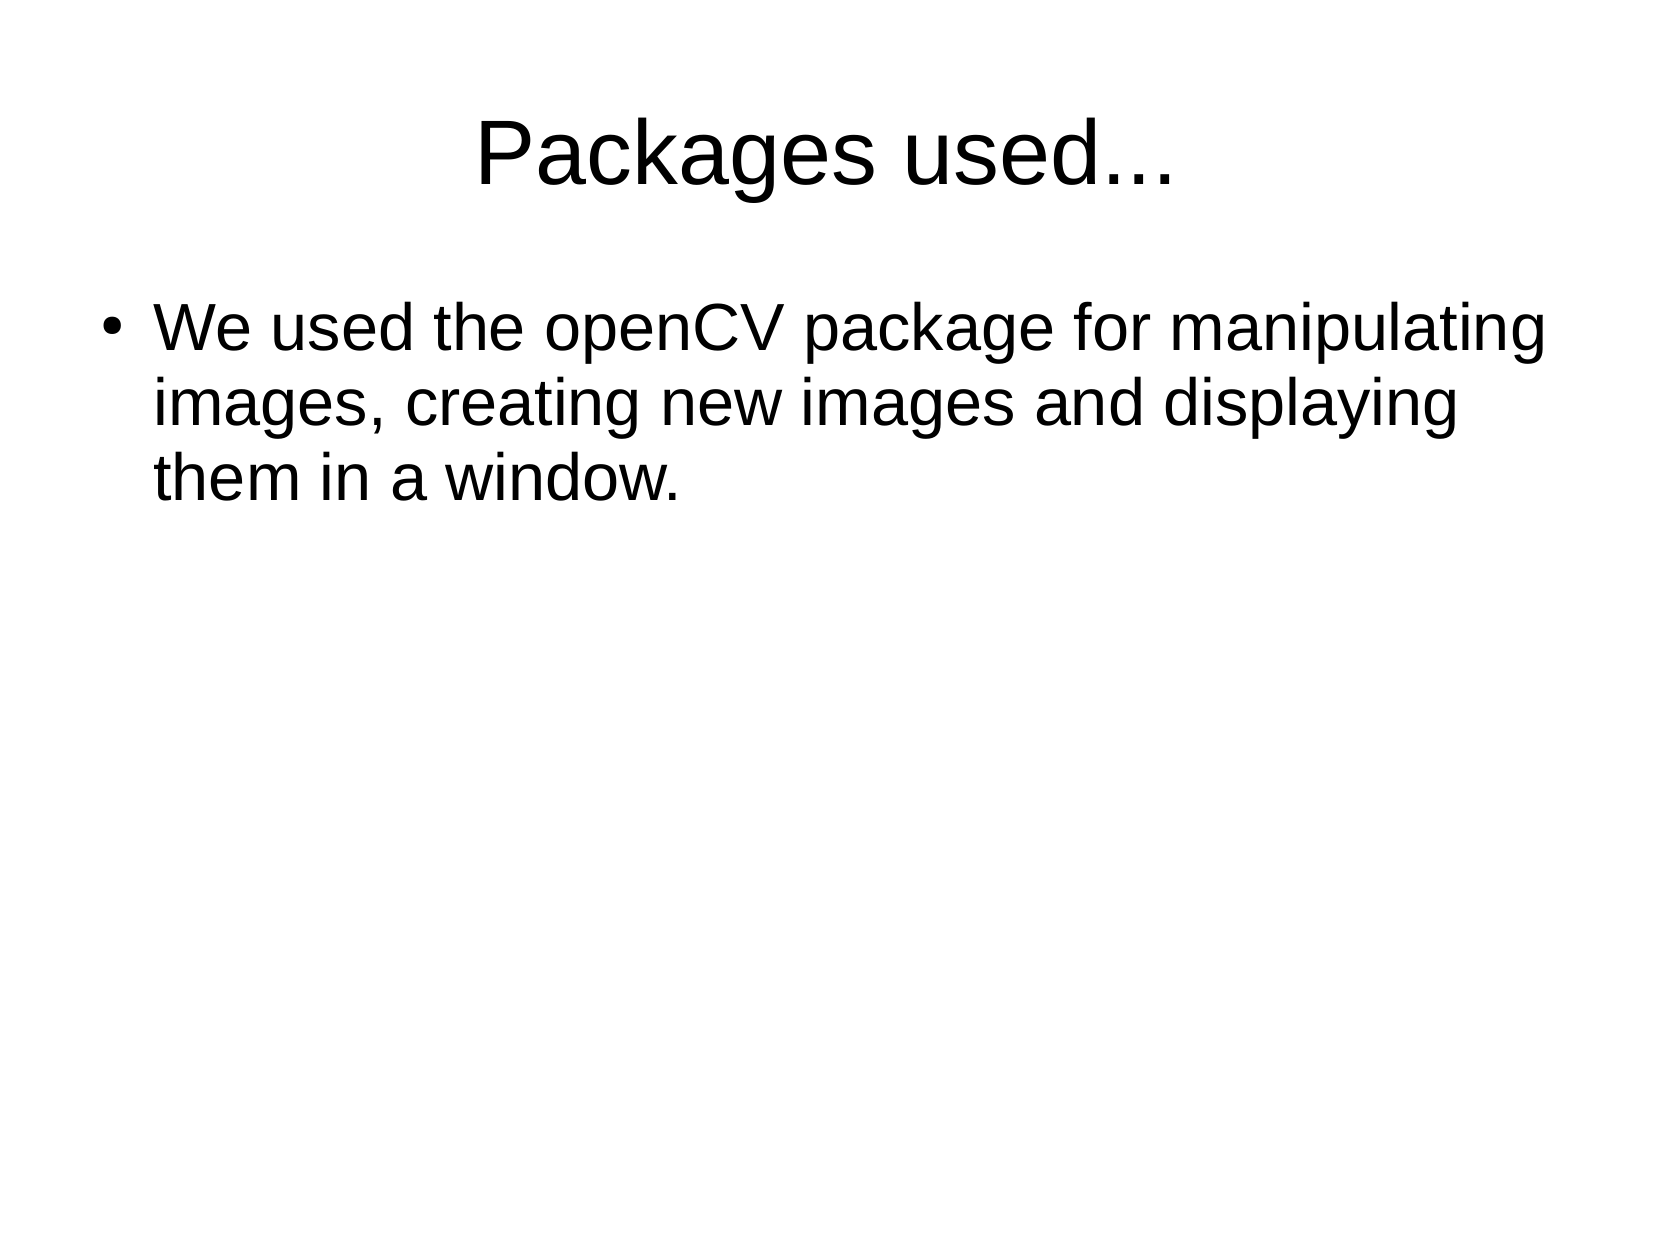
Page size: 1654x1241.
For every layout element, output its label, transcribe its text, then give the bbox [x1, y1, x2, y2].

list We used the openCV package for manipulating images, creating new images and displaying them in a window. [82, 290, 1571, 1109]
title Packages used... [82, 49, 1571, 257]
